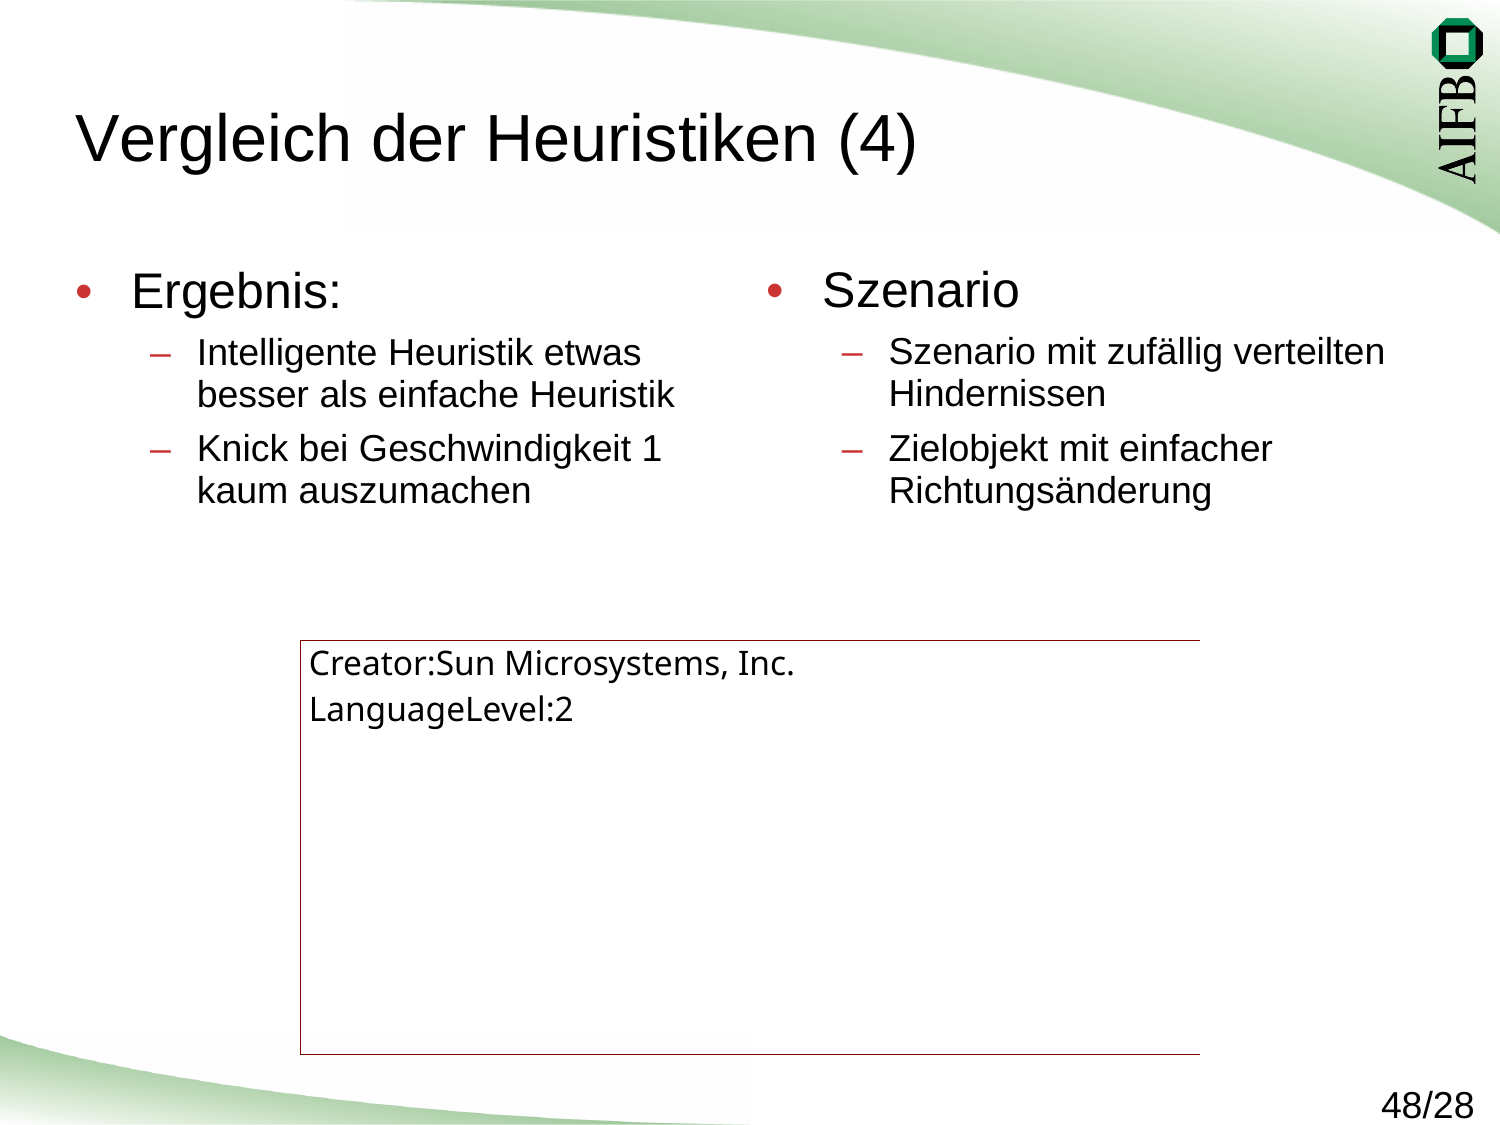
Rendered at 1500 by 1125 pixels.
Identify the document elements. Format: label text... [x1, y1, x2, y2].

list Ergebnis: Intelligente Heuristik etwas besser als einfache Heuristik Knick bei Geschwindigkeit 1 kaum auszumachen [75, 263, 734, 993]
list Szenario Szenario mit zufällig verteilten Hindernissen Zielobjekt mit einfacher Richtungsänderung [766, 263, 1426, 993]
picture [345, 0, 1500, 234]
picture [0, 637, 1201, 1125]
title Vergleich der Heuristiken (4) [75, 51, 1425, 226]
